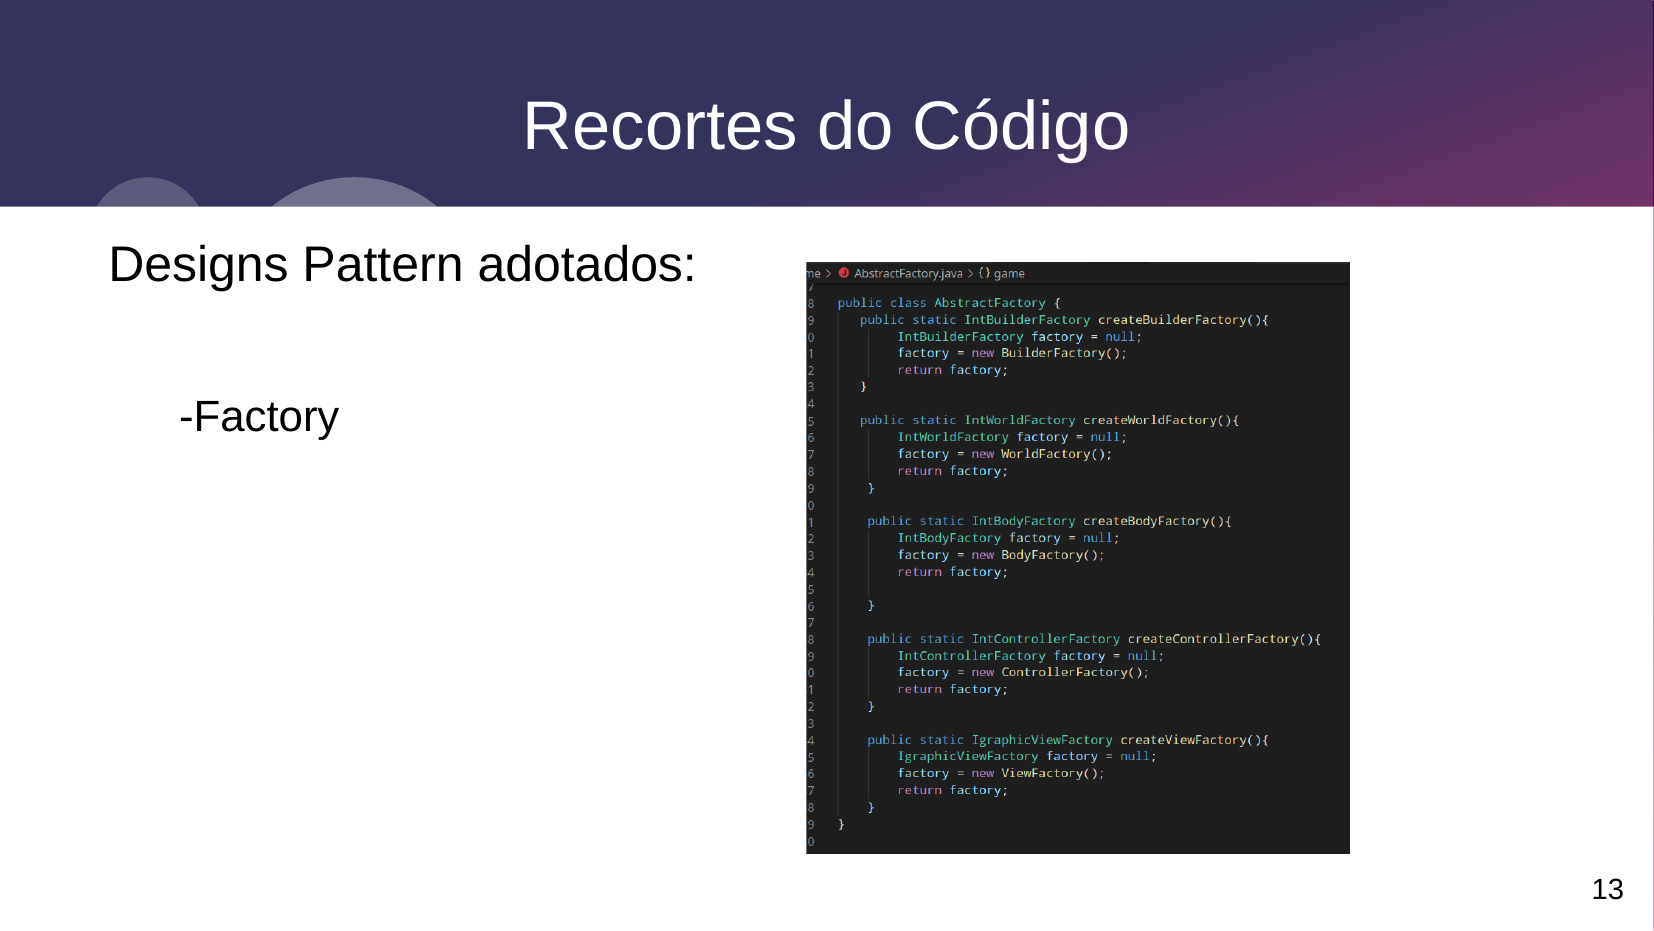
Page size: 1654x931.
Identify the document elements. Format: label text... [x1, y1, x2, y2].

title Recortes do Código [88, 44, 1565, 207]
list Designs Pattern adotados: -Factory [37, 236, 1514, 827]
picture [806, 262, 1351, 854]
